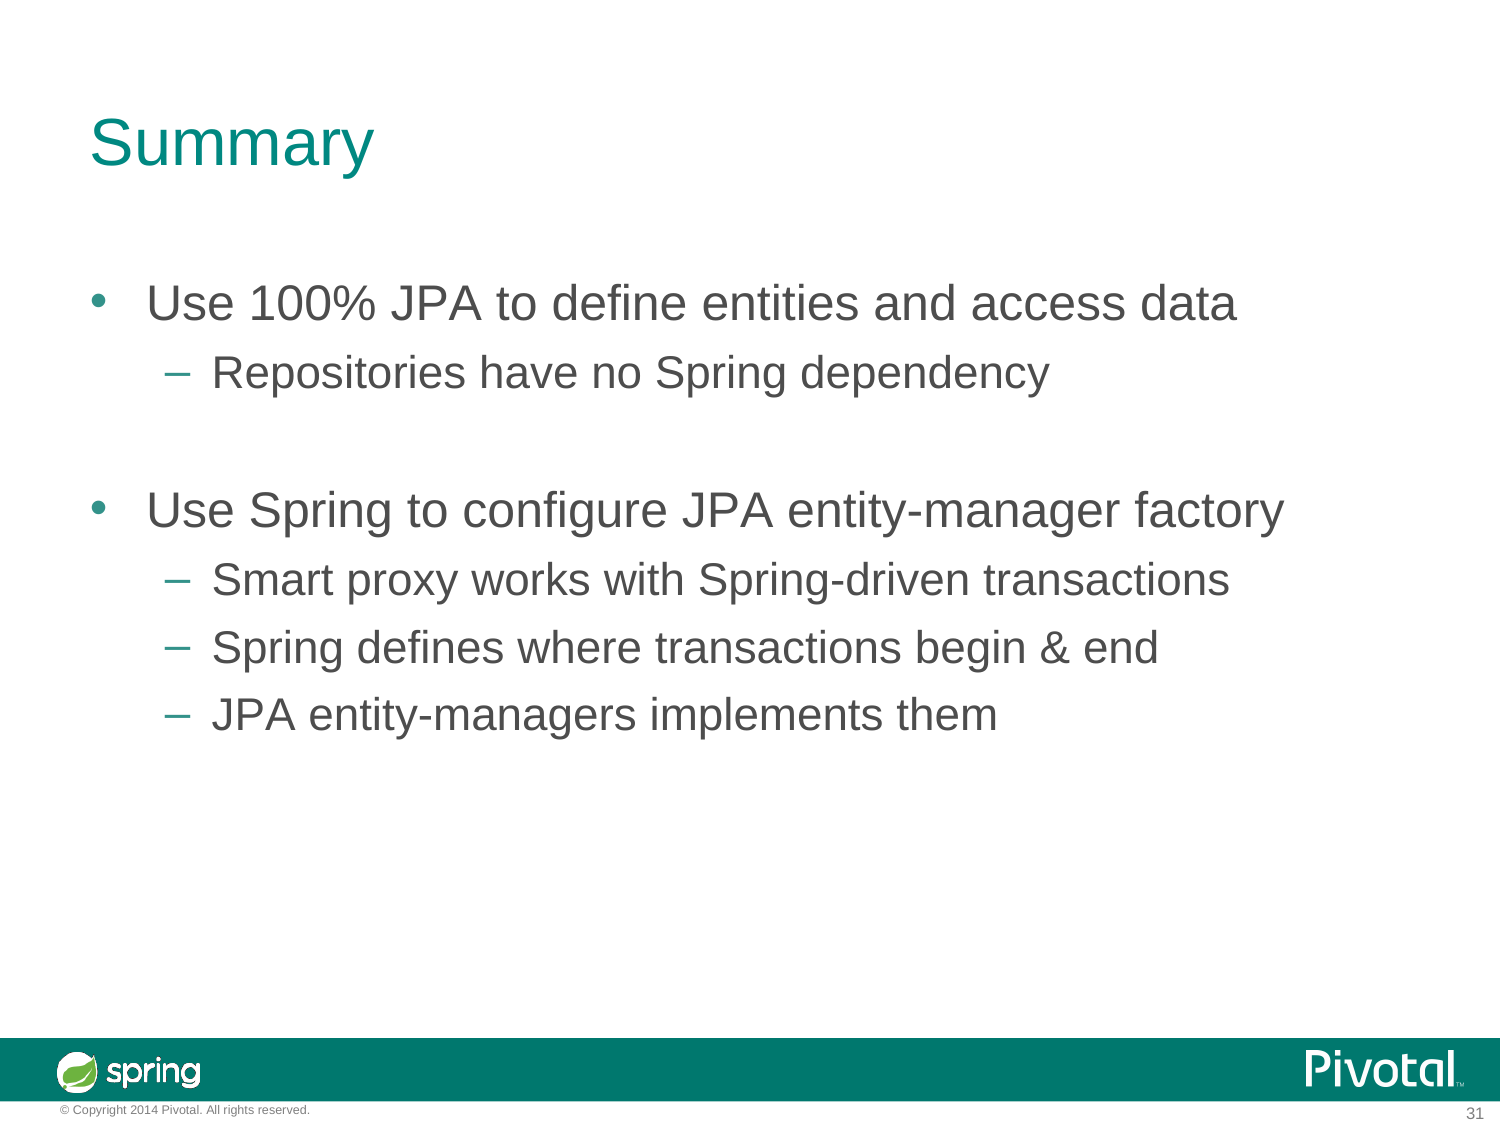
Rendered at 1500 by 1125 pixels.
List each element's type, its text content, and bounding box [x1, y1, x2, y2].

list Use 100% JPA to define entities and access data Repositories have no Spring dependency Use Spring to configure JPA entity-manager factory Smart proxy works with Spring-driven transactions Spring defines where transactions begin & end JPA entity-managers implements them [75, 262, 1426, 1005]
picture [32, 1041, 210, 1103]
picture [1306, 1050, 1464, 1087]
title Summary [75, 45, 1426, 233]
